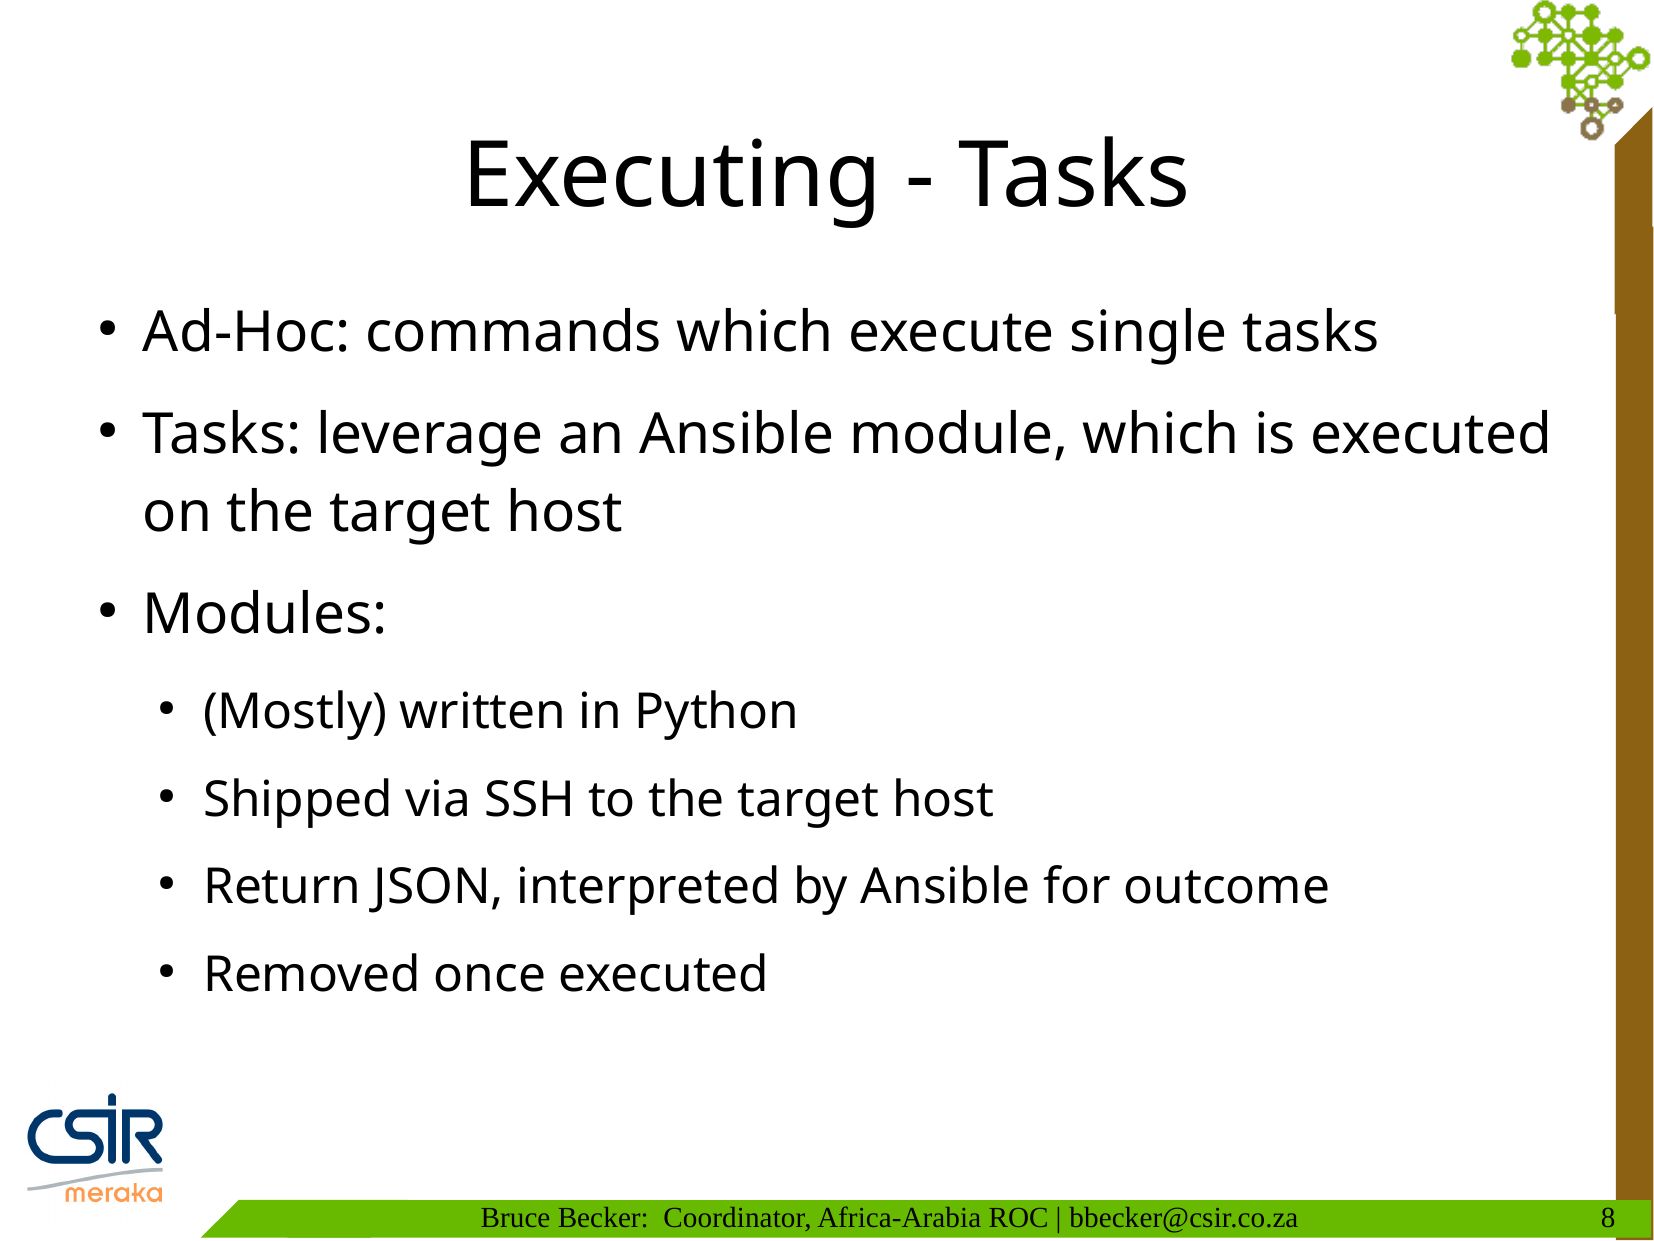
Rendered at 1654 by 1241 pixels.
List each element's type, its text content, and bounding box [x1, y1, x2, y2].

picture [1503, 0, 1654, 144]
list Ad-Hoc: commands which execute single tasks Tasks: leverage an Ansible module, which is executed on the target host Modules: (Mostly) written in Python Shipped via SSH to the target host Return JSON, interpreted by Ansible for outcome Removed once executed [82, 290, 1571, 1010]
title Executing - Tasks [82, 67, 1571, 275]
picture [12, 1074, 178, 1225]
